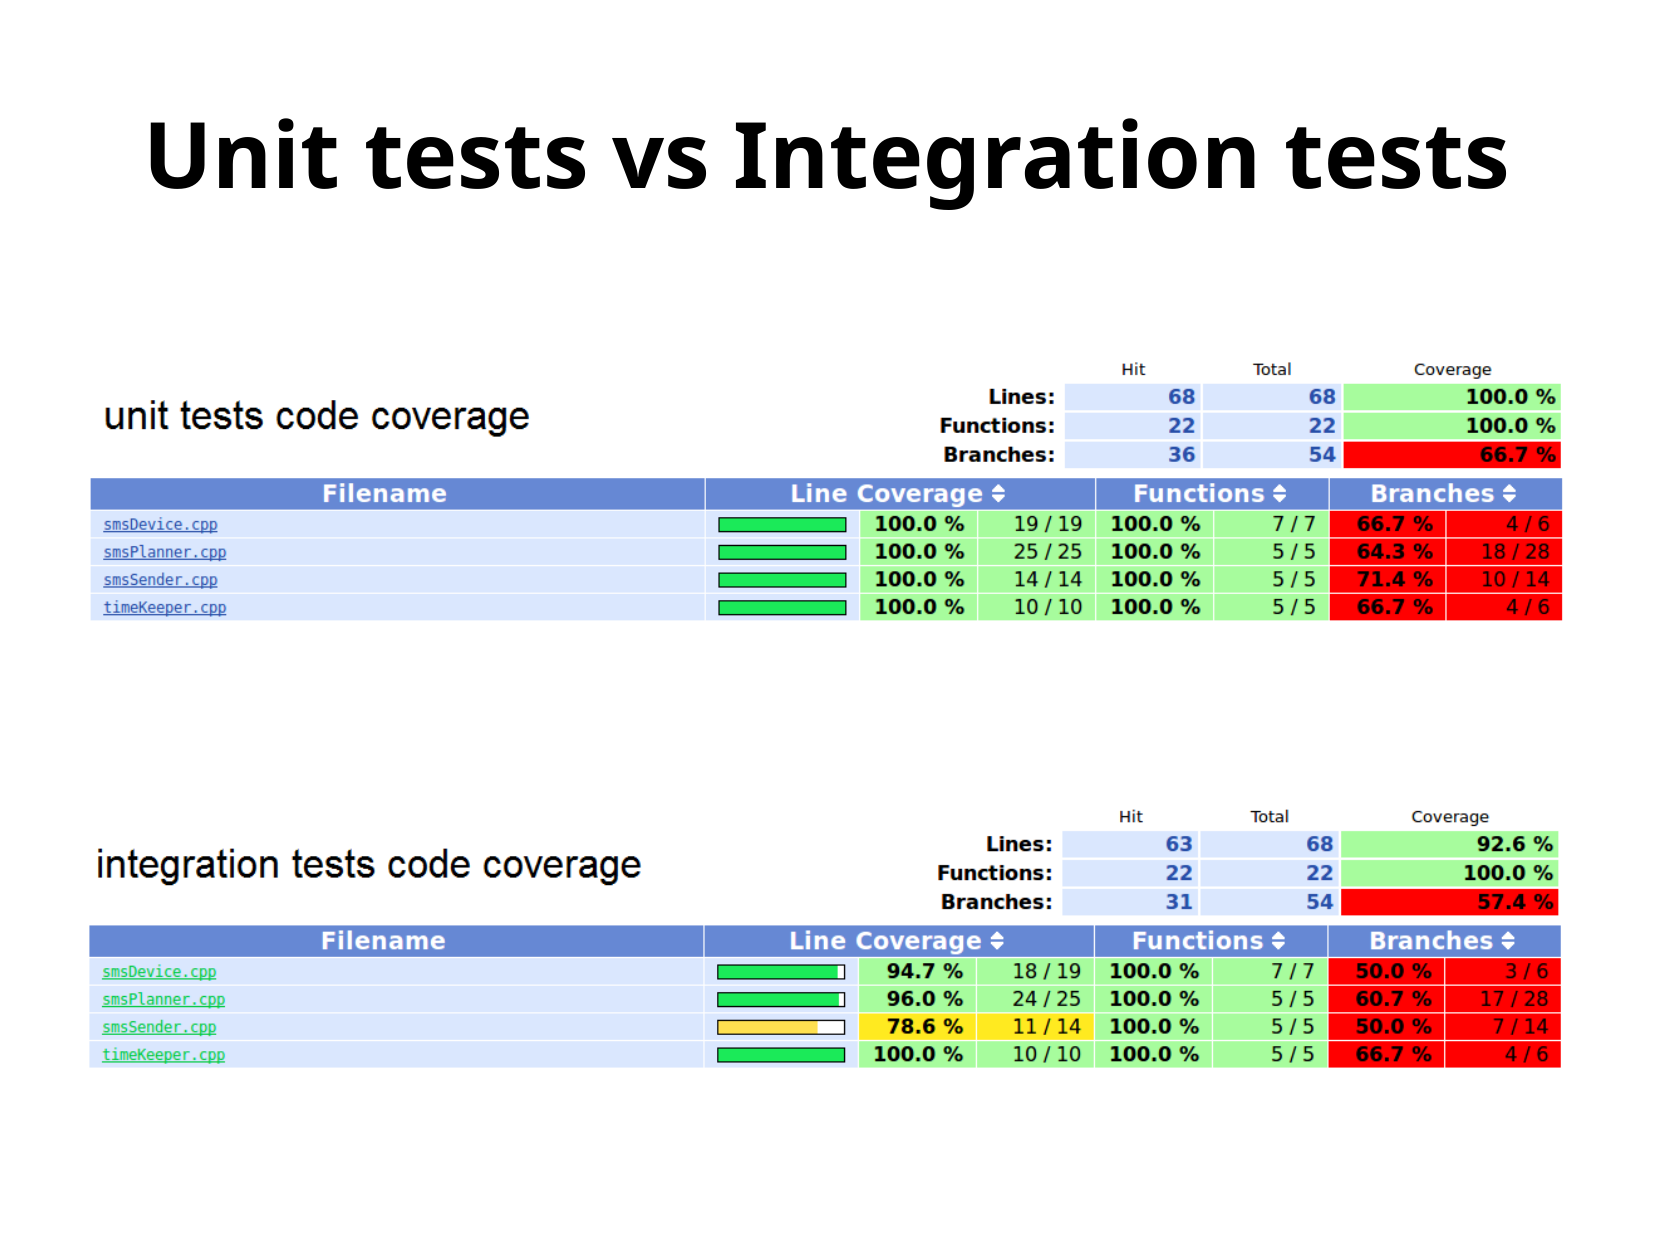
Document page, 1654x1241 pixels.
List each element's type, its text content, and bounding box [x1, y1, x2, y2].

picture [82, 355, 1571, 628]
picture [82, 801, 1571, 1074]
title Unit tests vs Integration tests [82, 23, 1571, 283]
